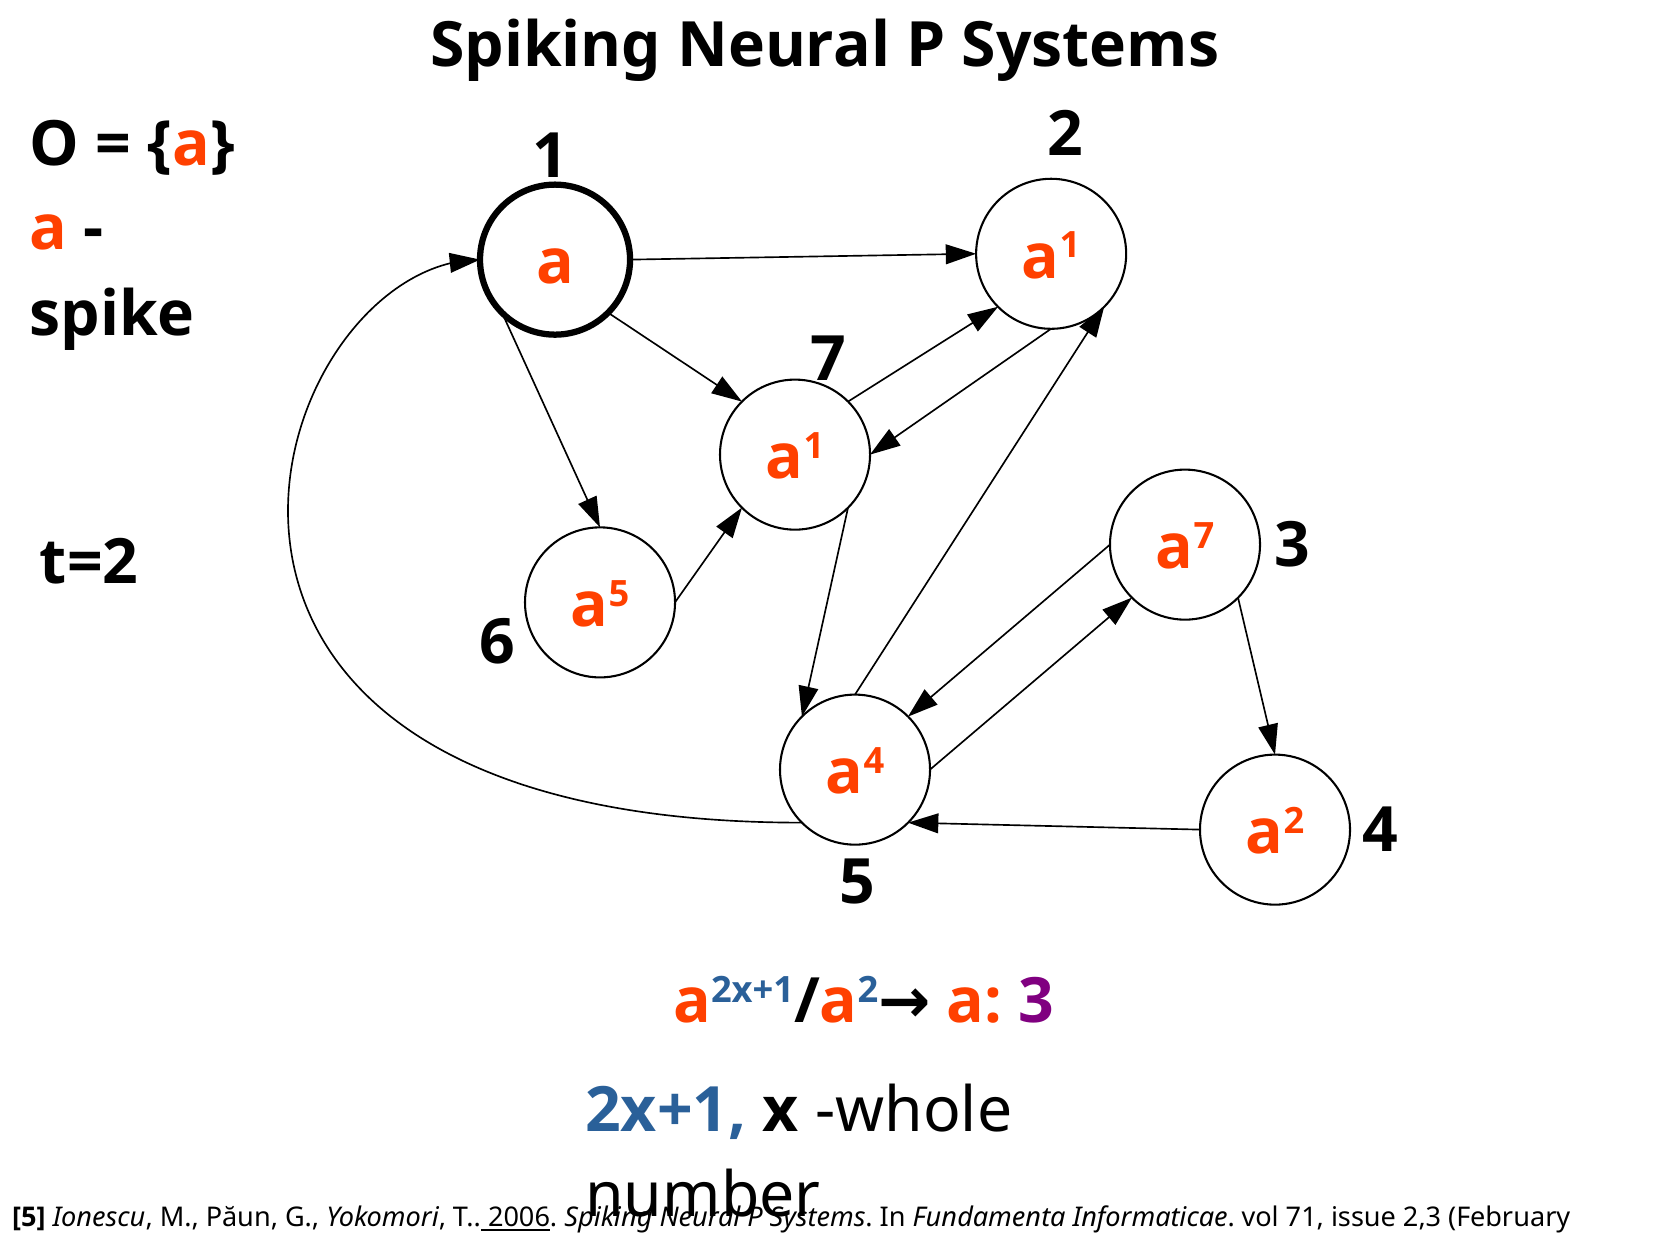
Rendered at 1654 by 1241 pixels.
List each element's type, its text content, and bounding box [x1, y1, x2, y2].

text_box a1 [720, 379, 871, 530]
text_box 4 [1348, 777, 1396, 875]
text_box O = {a} a - spike [15, 90, 301, 271]
text_box a7 [1110, 469, 1260, 620]
text_box [5] Ionescu, M., Păun, G., Yokomori, T.. 2006. Spiking Neural P Systems. In Fundamenta Informaticae. vol 71, issue 2,3 (February 2006), 279-308. [0, 1190, 1654, 1241]
text_box a5 [525, 527, 676, 678]
text_box 2x+1, x -whole number [570, 1057, 1156, 1238]
text_box 2 [1033, 81, 1081, 179]
text_box 5 [825, 829, 872, 927]
text_box a2x+1/a2→ a: 3 [658, 948, 1096, 1057]
text_box 3 [1260, 492, 1321, 590]
text_box 6 [465, 589, 512, 687]
title Spiking Neural P Systems [0, 1, 1651, 84]
text_box t=2 [9, 509, 160, 607]
text_box a1 [976, 179, 1127, 329]
text_box 7 [795, 306, 843, 404]
text_box a2 [1200, 754, 1348, 905]
text_box 1 [517, 103, 565, 202]
text_box a [480, 185, 631, 335]
text_box a4 [780, 694, 931, 843]
